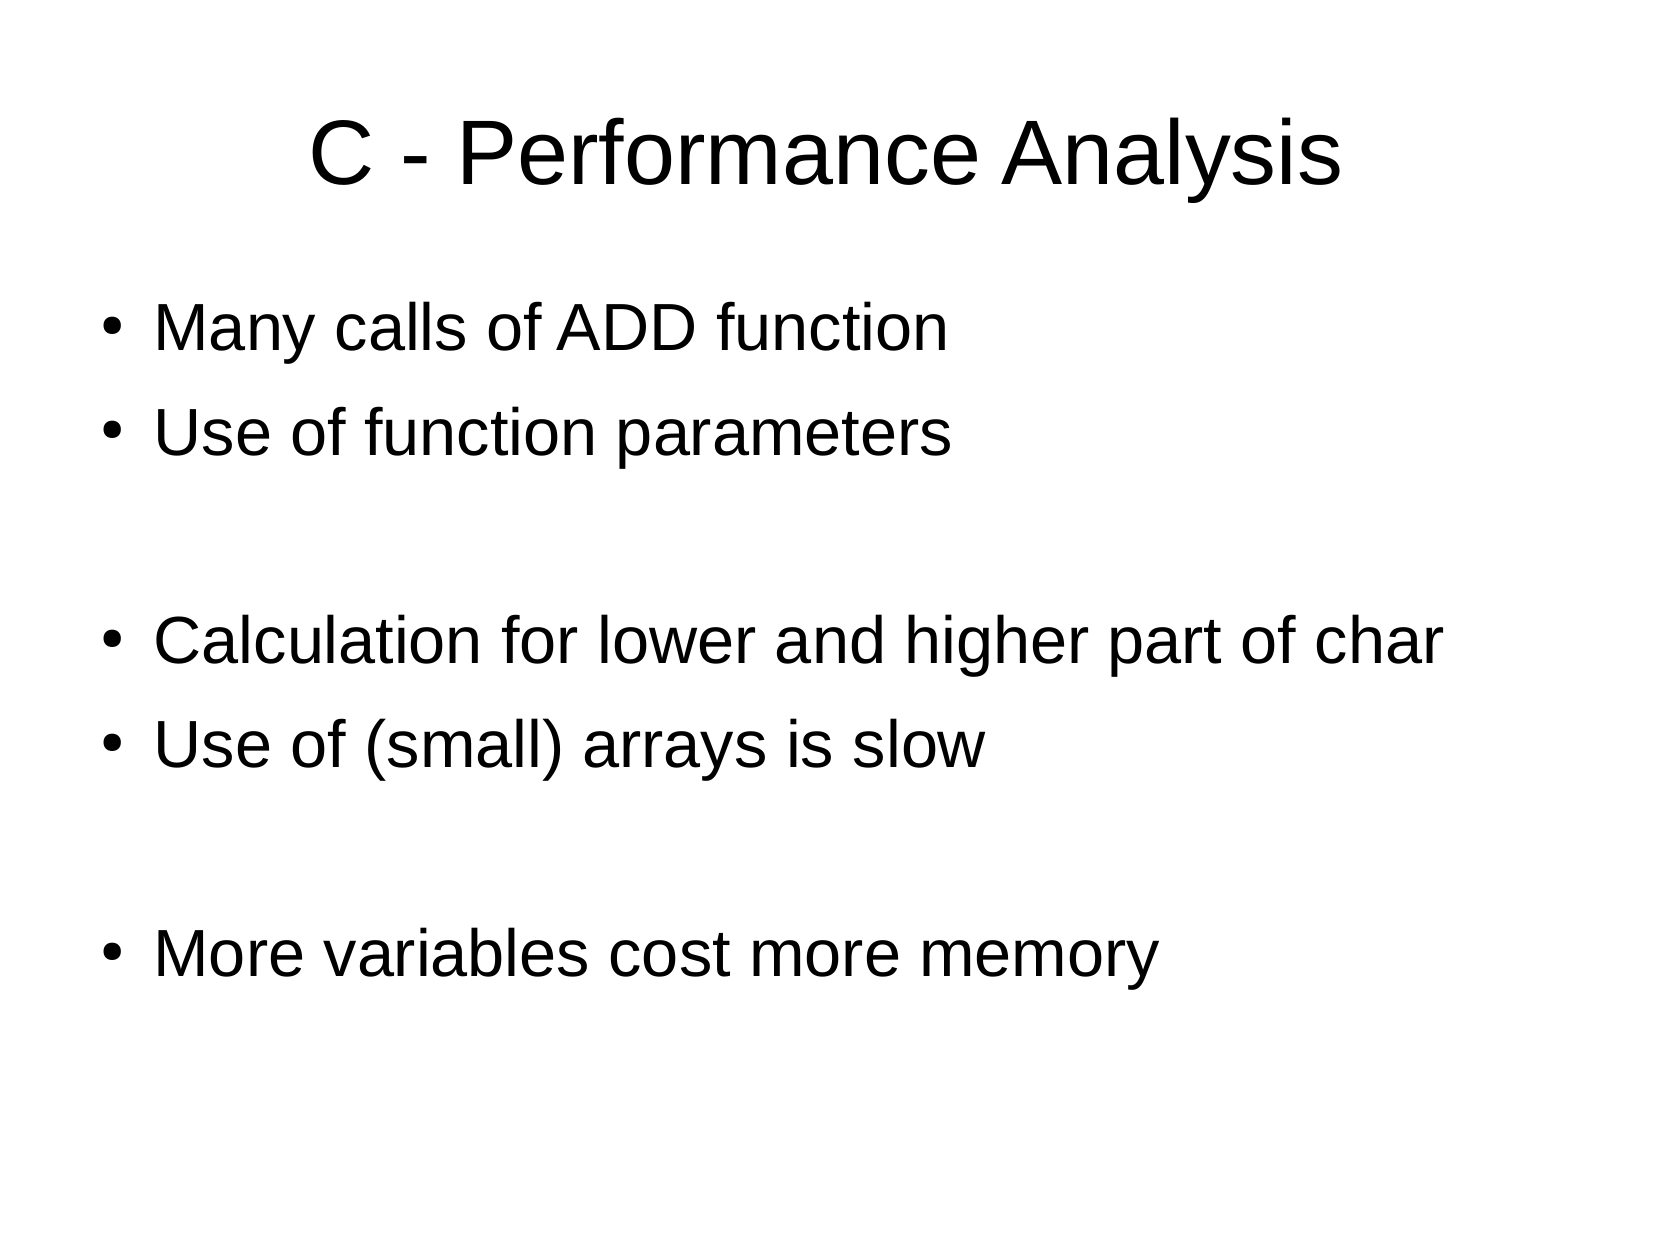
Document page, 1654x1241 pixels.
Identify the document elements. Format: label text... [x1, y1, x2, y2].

list Many calls of ADD function Use of function parameters Calculation for lower and higher part of char Use of (small) arrays is slow More variables cost more memory [82, 290, 1538, 1010]
title C - Performance Analysis [82, 49, 1571, 257]
